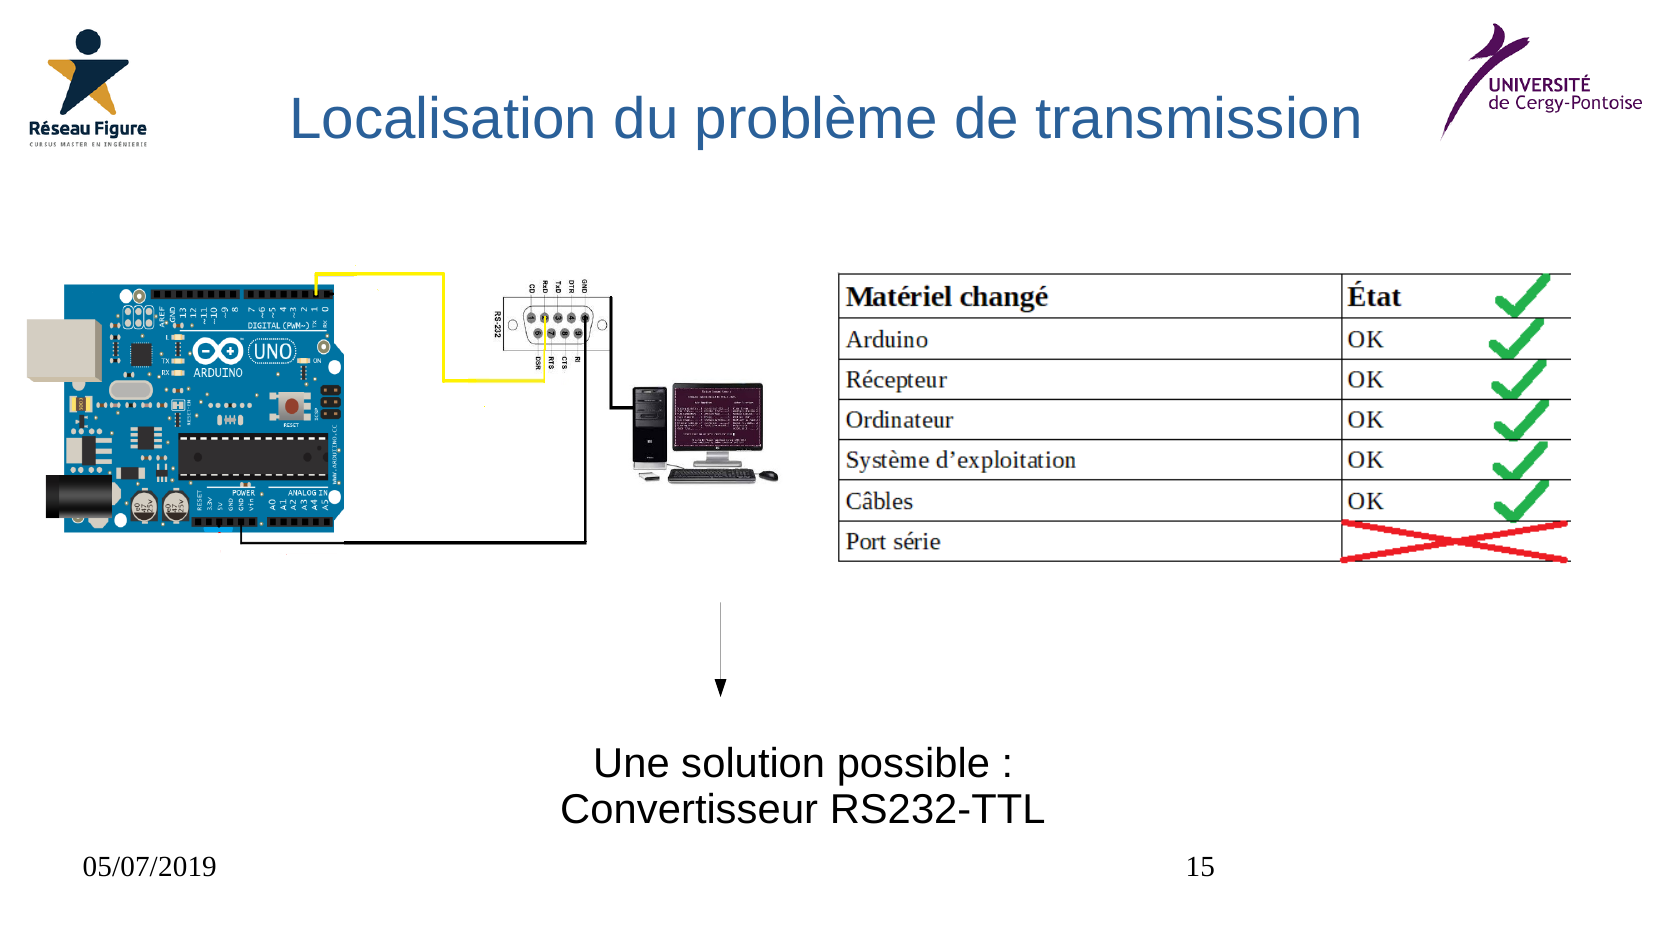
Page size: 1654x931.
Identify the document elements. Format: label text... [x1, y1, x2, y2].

text_box [1185, 847, 1571, 912]
text_box Une solution possible : Convertisseur RS232-TTL [531, 732, 1075, 887]
text_box 05/07/2019 [82, 847, 468, 912]
title Localisation du problème de transmission [82, 12, 1571, 218]
picture [13, 248, 783, 556]
picture [837, 272, 1571, 567]
